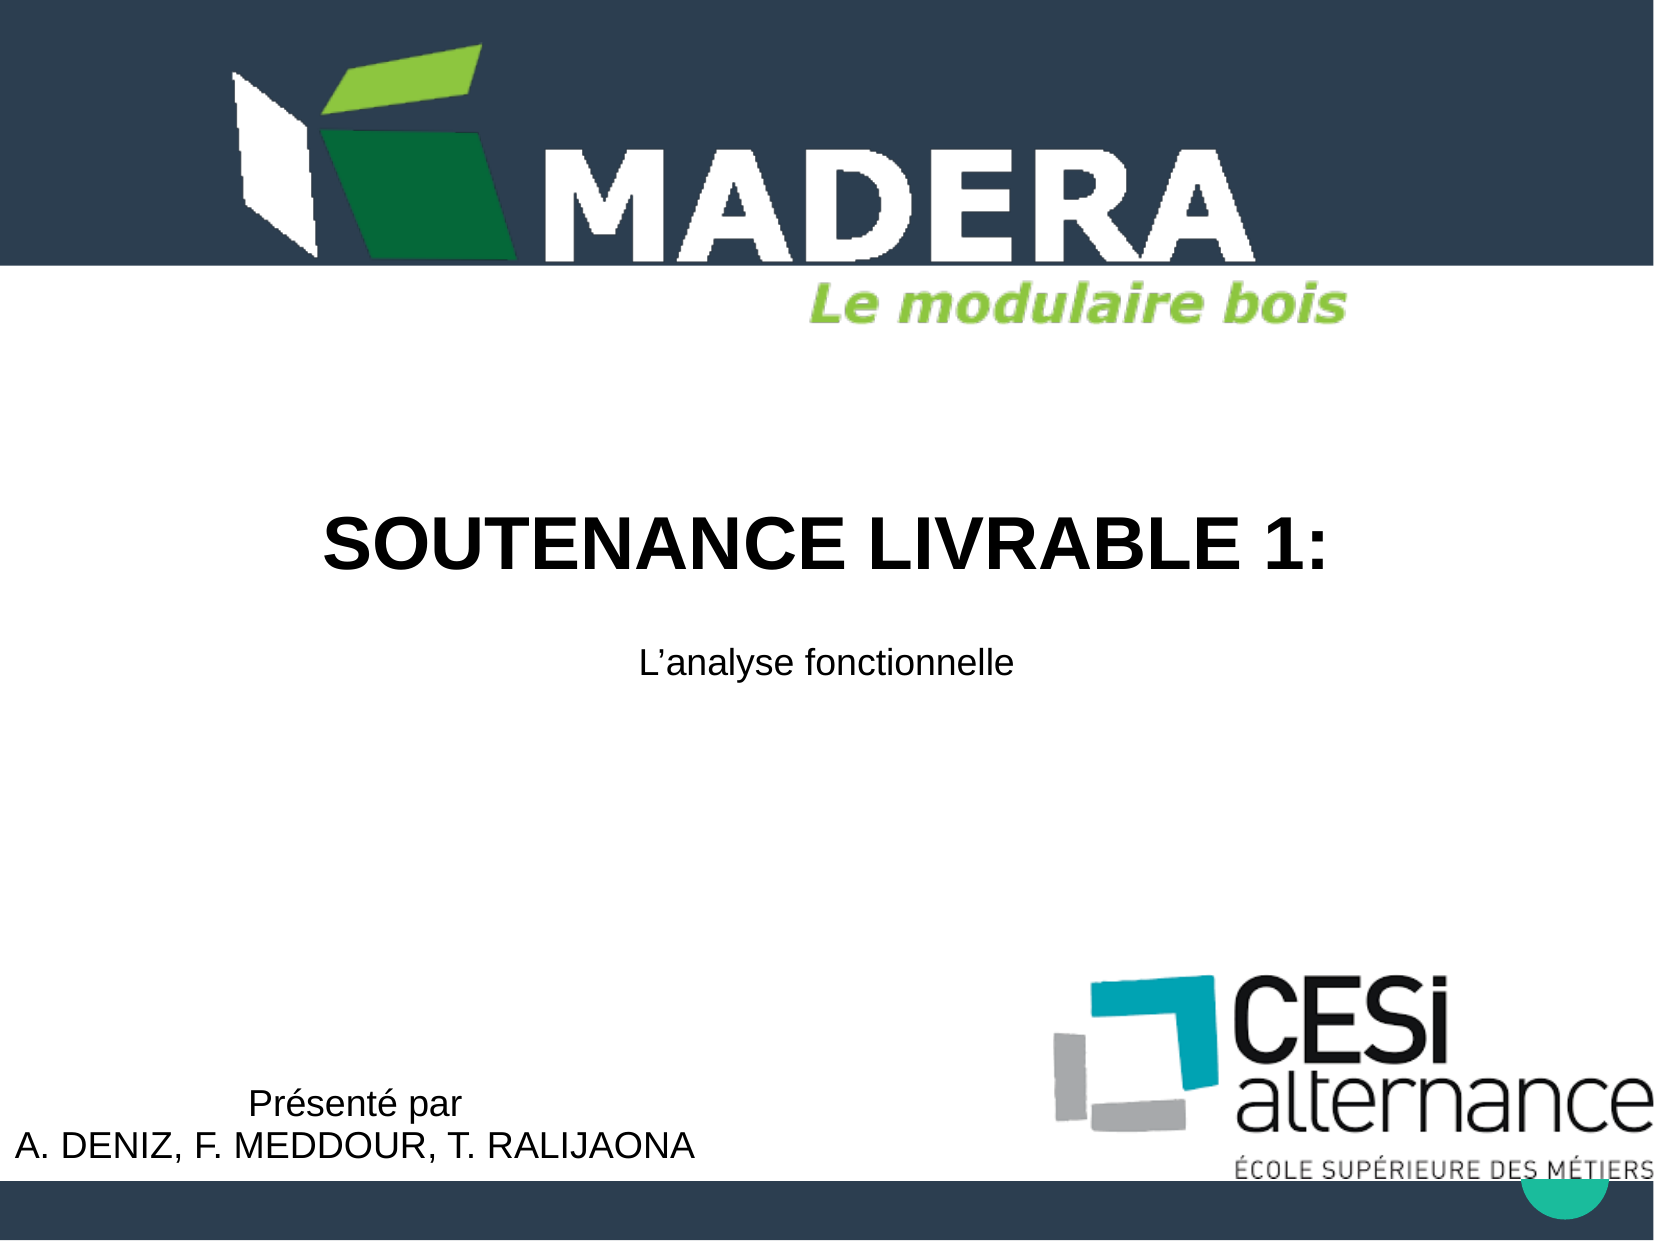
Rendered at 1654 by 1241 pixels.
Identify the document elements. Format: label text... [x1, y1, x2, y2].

text_box Présenté par A. DENIZ, F. MEDDOUR, T. RALIJAONA [0, 1074, 711, 1174]
picture [1053, 974, 1654, 1180]
picture [210, 16, 1394, 367]
text_box SOUTENANCE LIVRABLE 1: L’analyse fonctionnelle [70, 493, 1583, 691]
